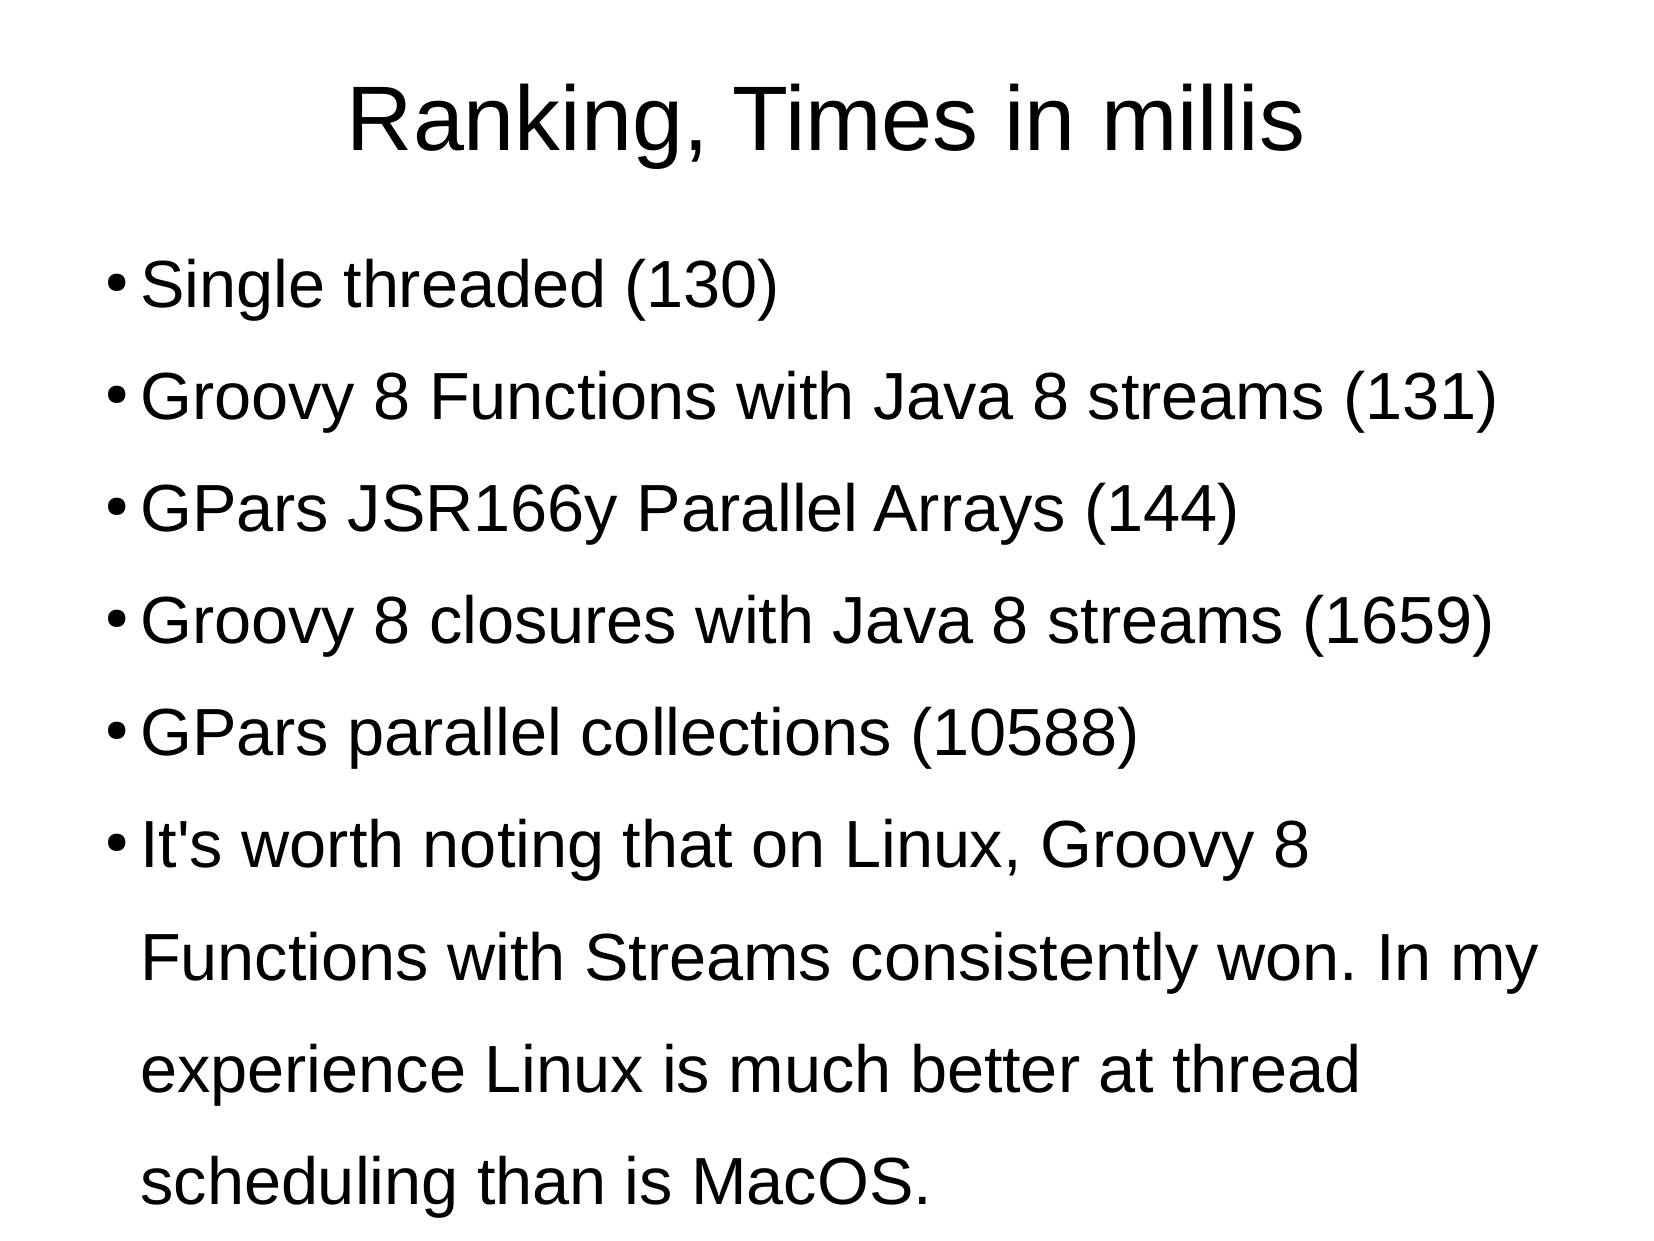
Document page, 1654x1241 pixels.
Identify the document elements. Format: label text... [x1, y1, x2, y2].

title Ranking, Times in millis [82, 50, 1571, 187]
text_box Single threaded (130) Groovy 8 Functions with Java 8 streams (131) GPars JSR166y Parallel Arrays (144) Groovy 8 closures with Java 8 streams (1659) GPars parallel collections (10588) It's worth noting that on Linux, Groovy 8 Functions with Streams consistently won. In my experience Linux is much better at thread scheduling than is MacOS. [90, 201, 1561, 1186]
